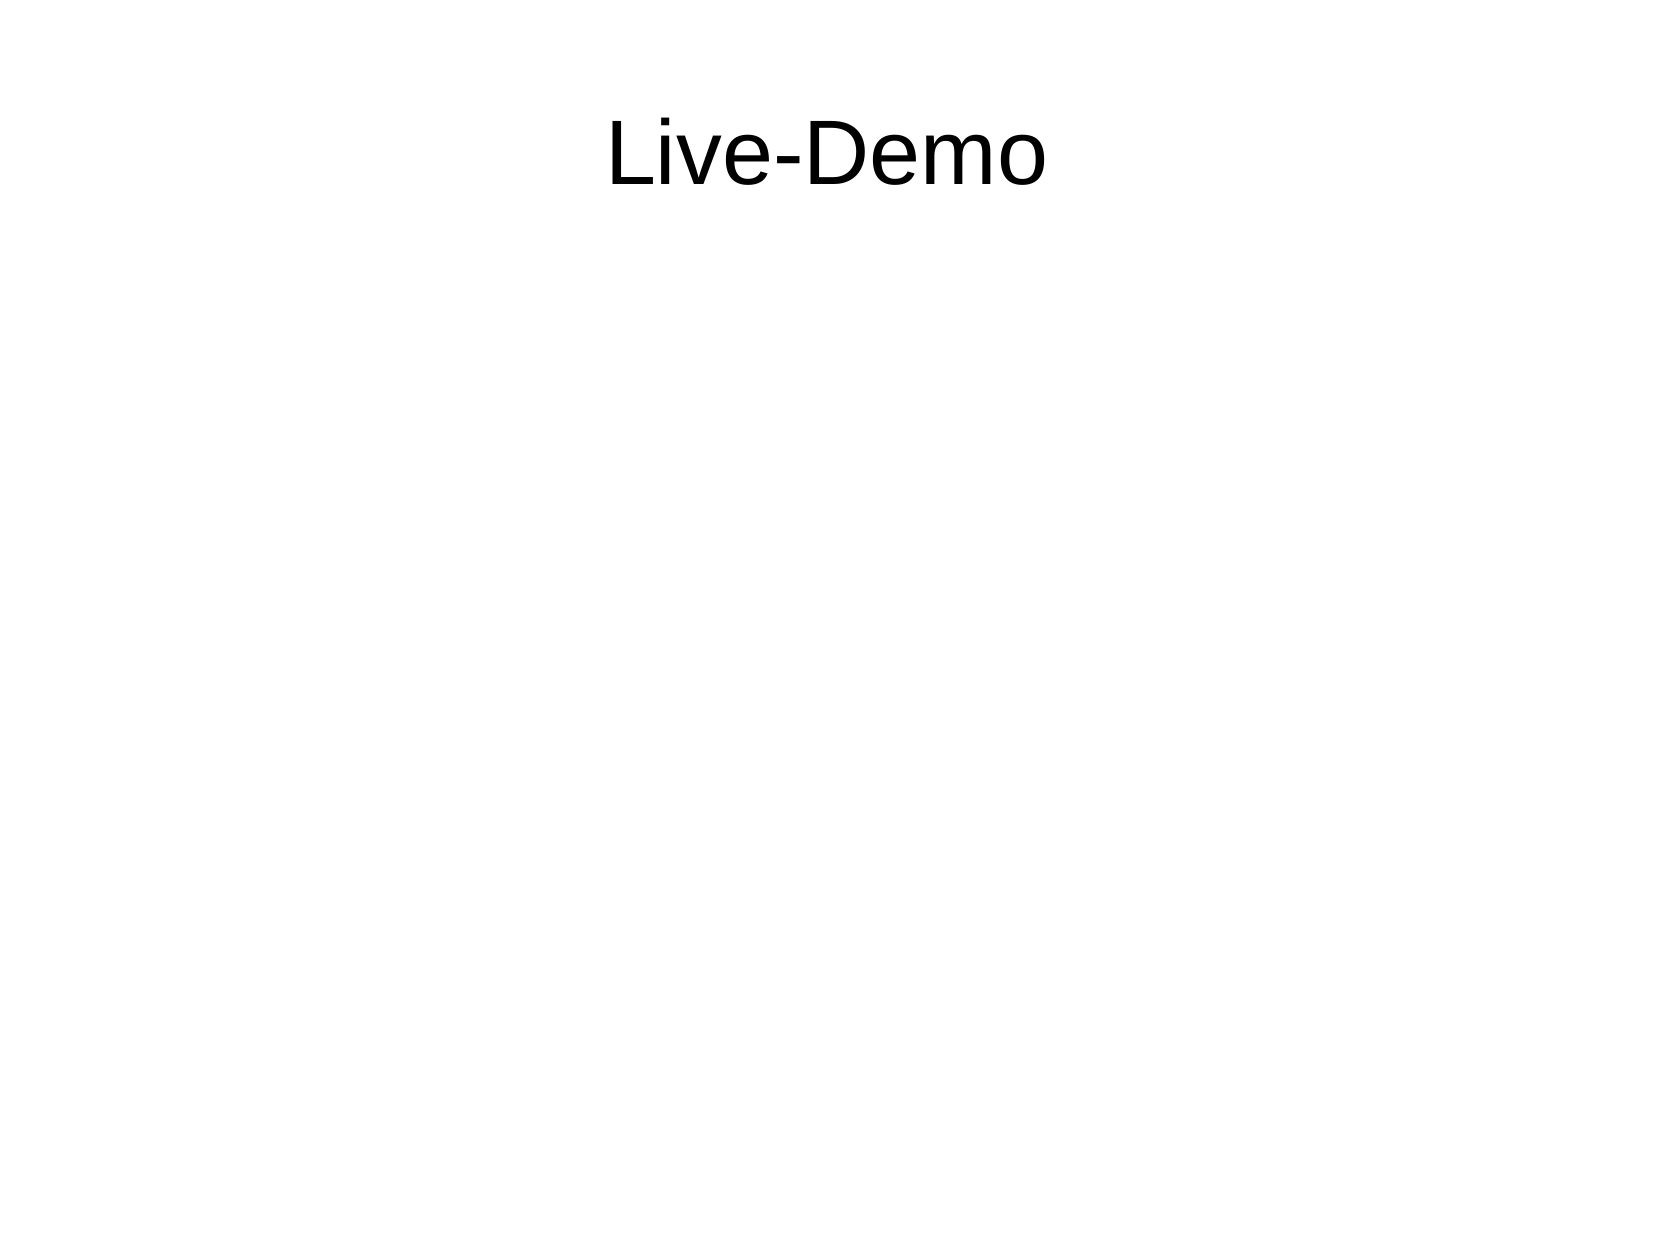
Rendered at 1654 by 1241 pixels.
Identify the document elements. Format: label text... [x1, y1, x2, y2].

title Live-Demo [82, 49, 1571, 257]
